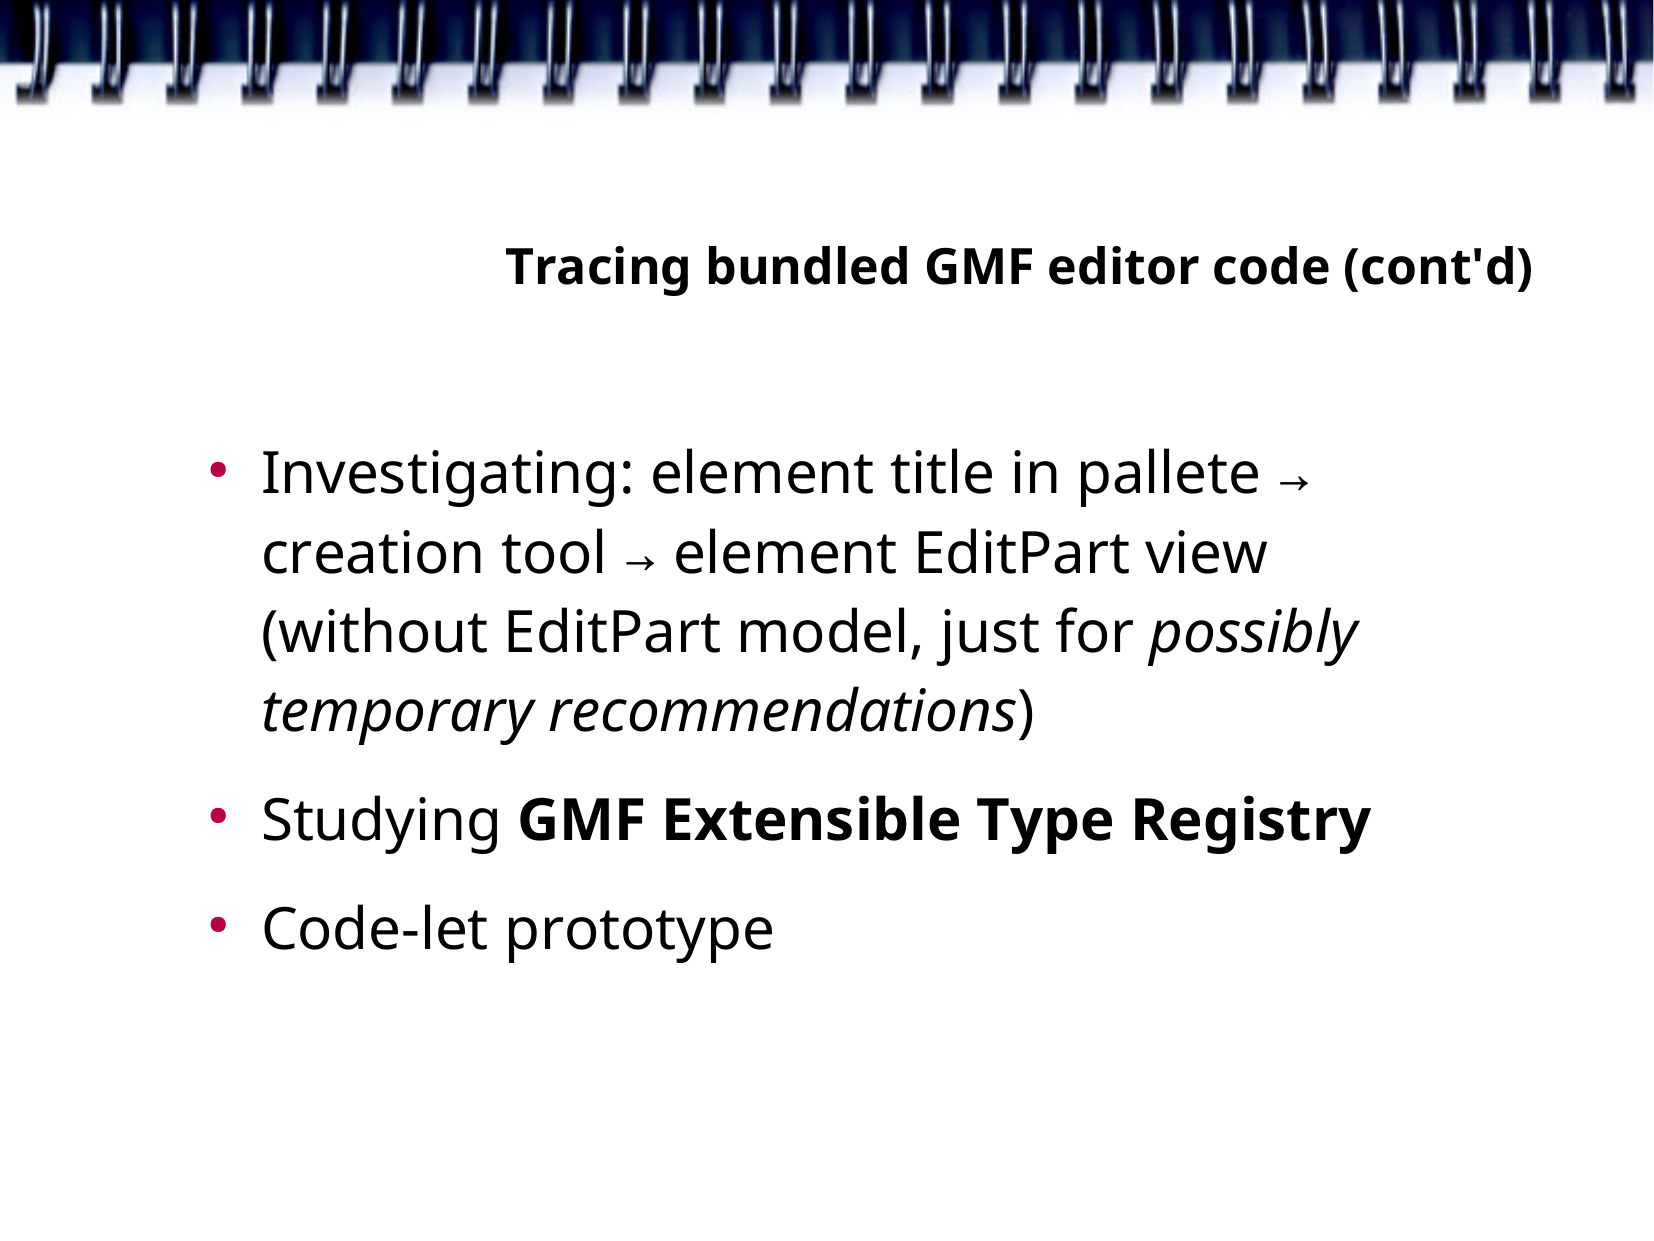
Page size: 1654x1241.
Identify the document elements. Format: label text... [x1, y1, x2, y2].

list Investigating: element title in pallete → creation tool → element EditPart view (without EditPart model, just for possibly temporary recommendations) Studying GMF Extensible Type Registry Code-let prototype [190, 431, 1472, 1071]
title Tracing bundled GMF editor code (cont'd) [139, 161, 1535, 370]
picture [0, 0, 1654, 121]
